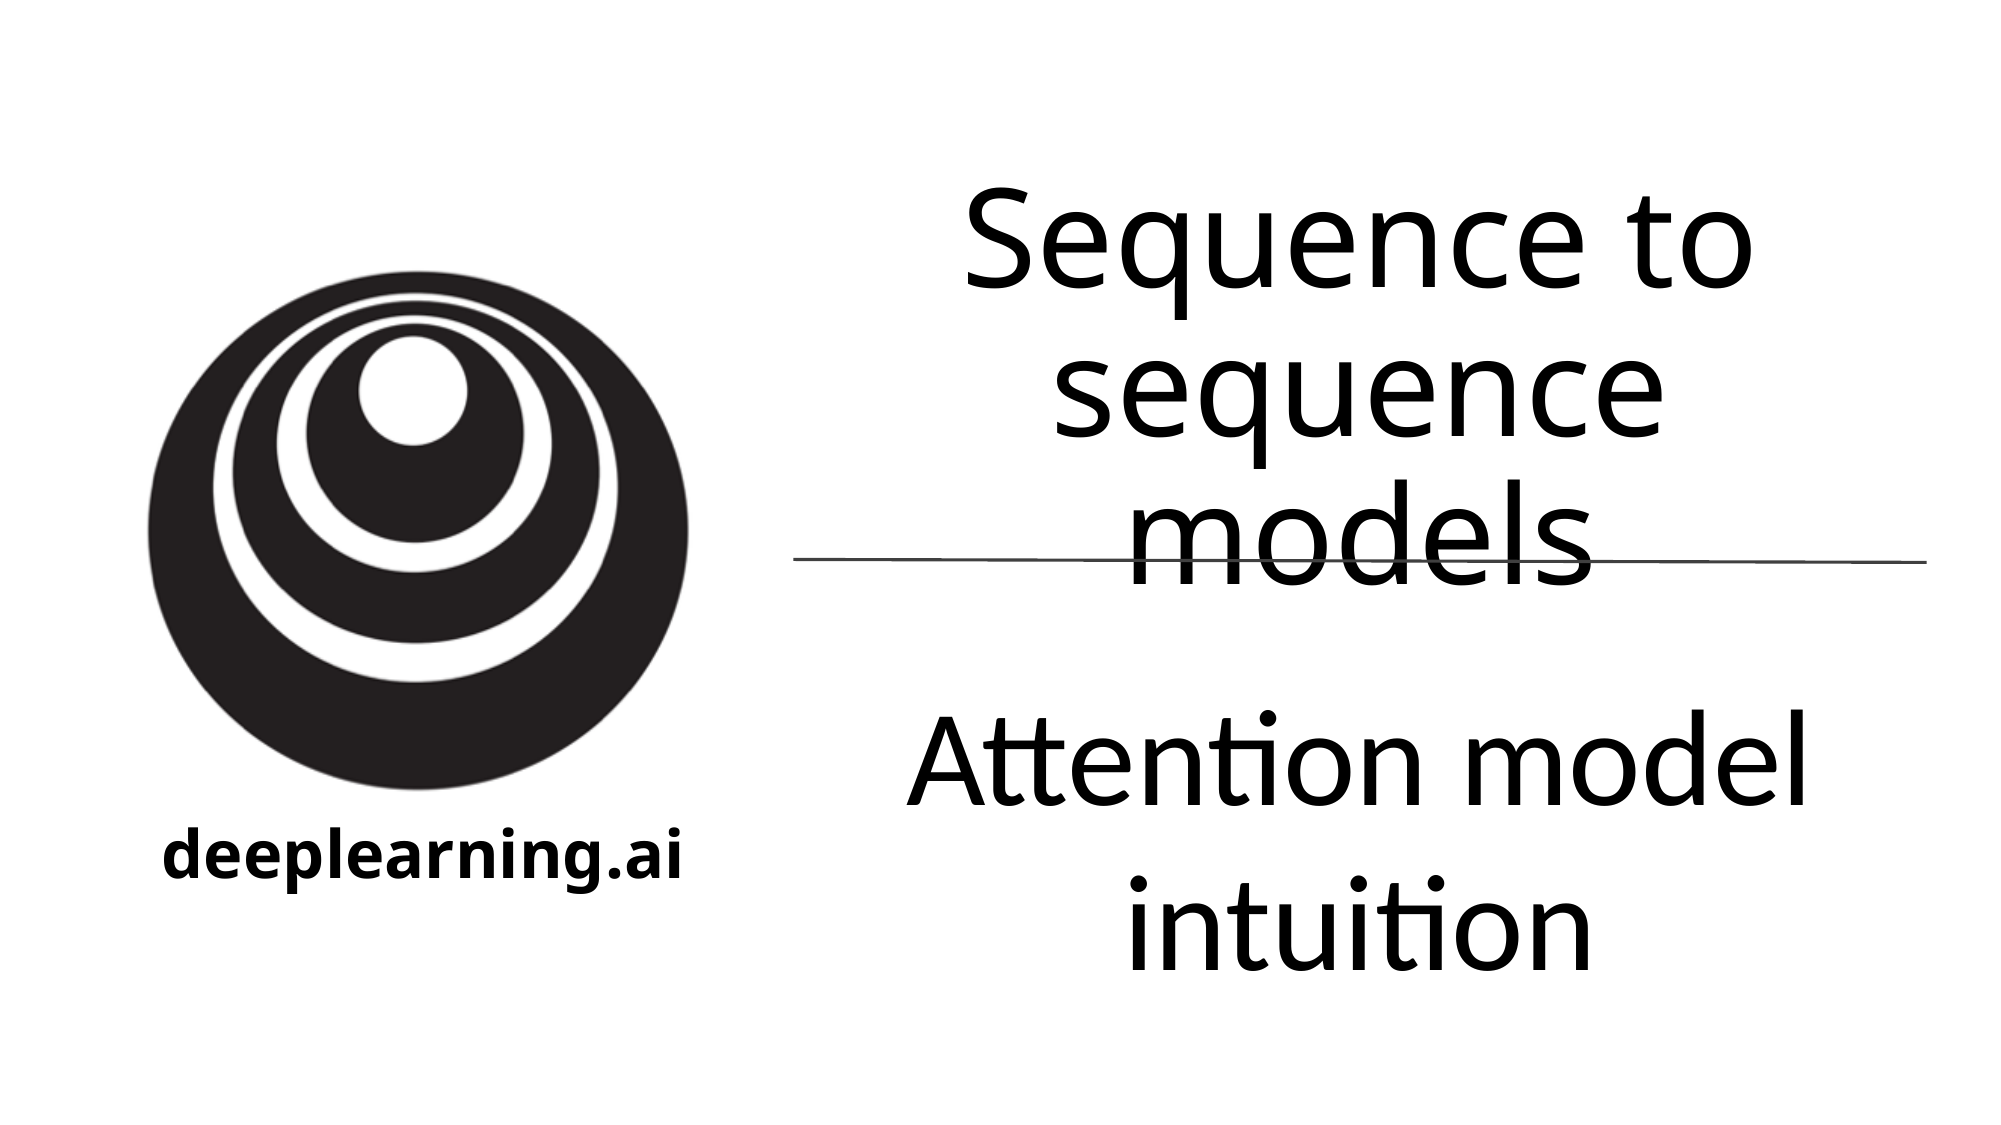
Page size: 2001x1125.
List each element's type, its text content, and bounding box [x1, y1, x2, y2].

text_box [179, 194, 669, 702]
title Sequence to sequence models [848, 161, 1872, 462]
text_box Attention model intuition [799, 660, 1921, 1009]
picture [108, 234, 739, 768]
text_box deeplearning.ai [56, 768, 790, 901]
